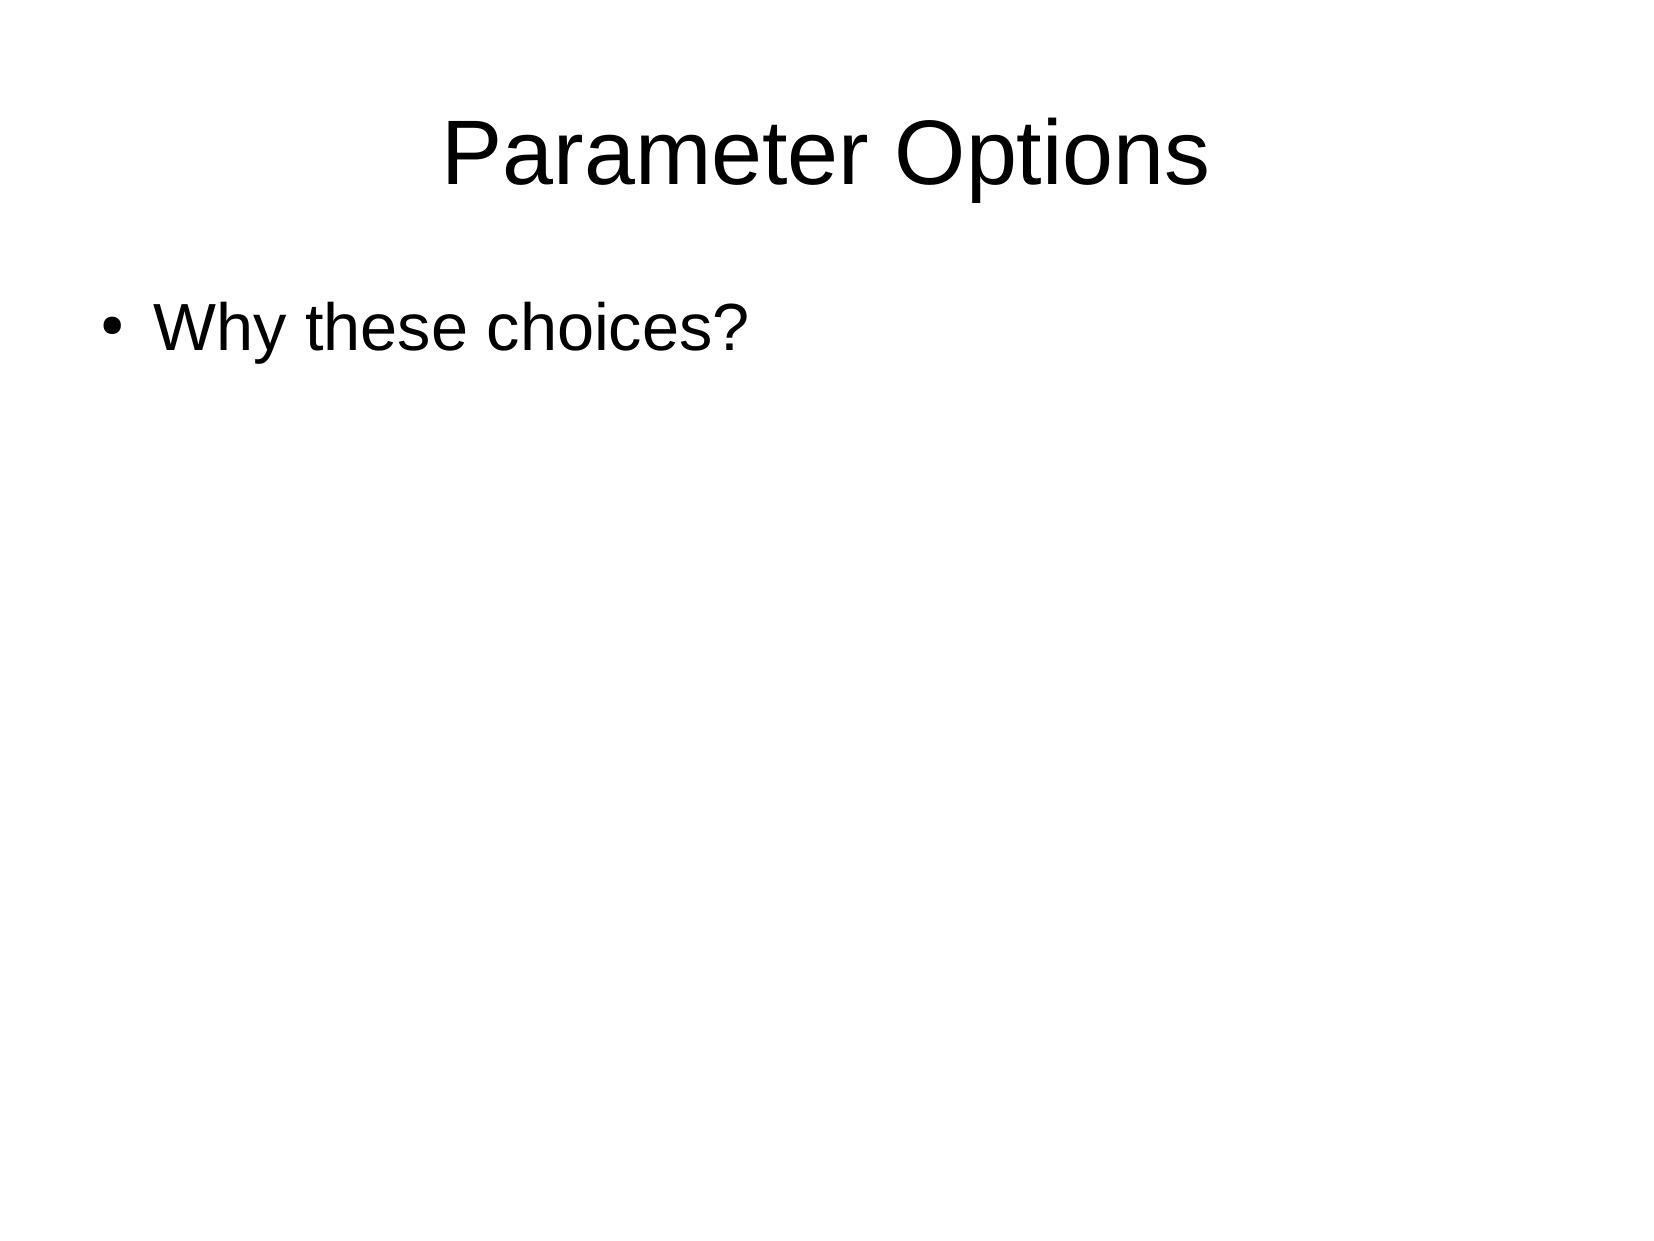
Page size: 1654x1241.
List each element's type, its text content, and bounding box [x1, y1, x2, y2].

title Parameter Options [82, 49, 1571, 257]
list Why these choices? [82, 290, 1571, 1109]
